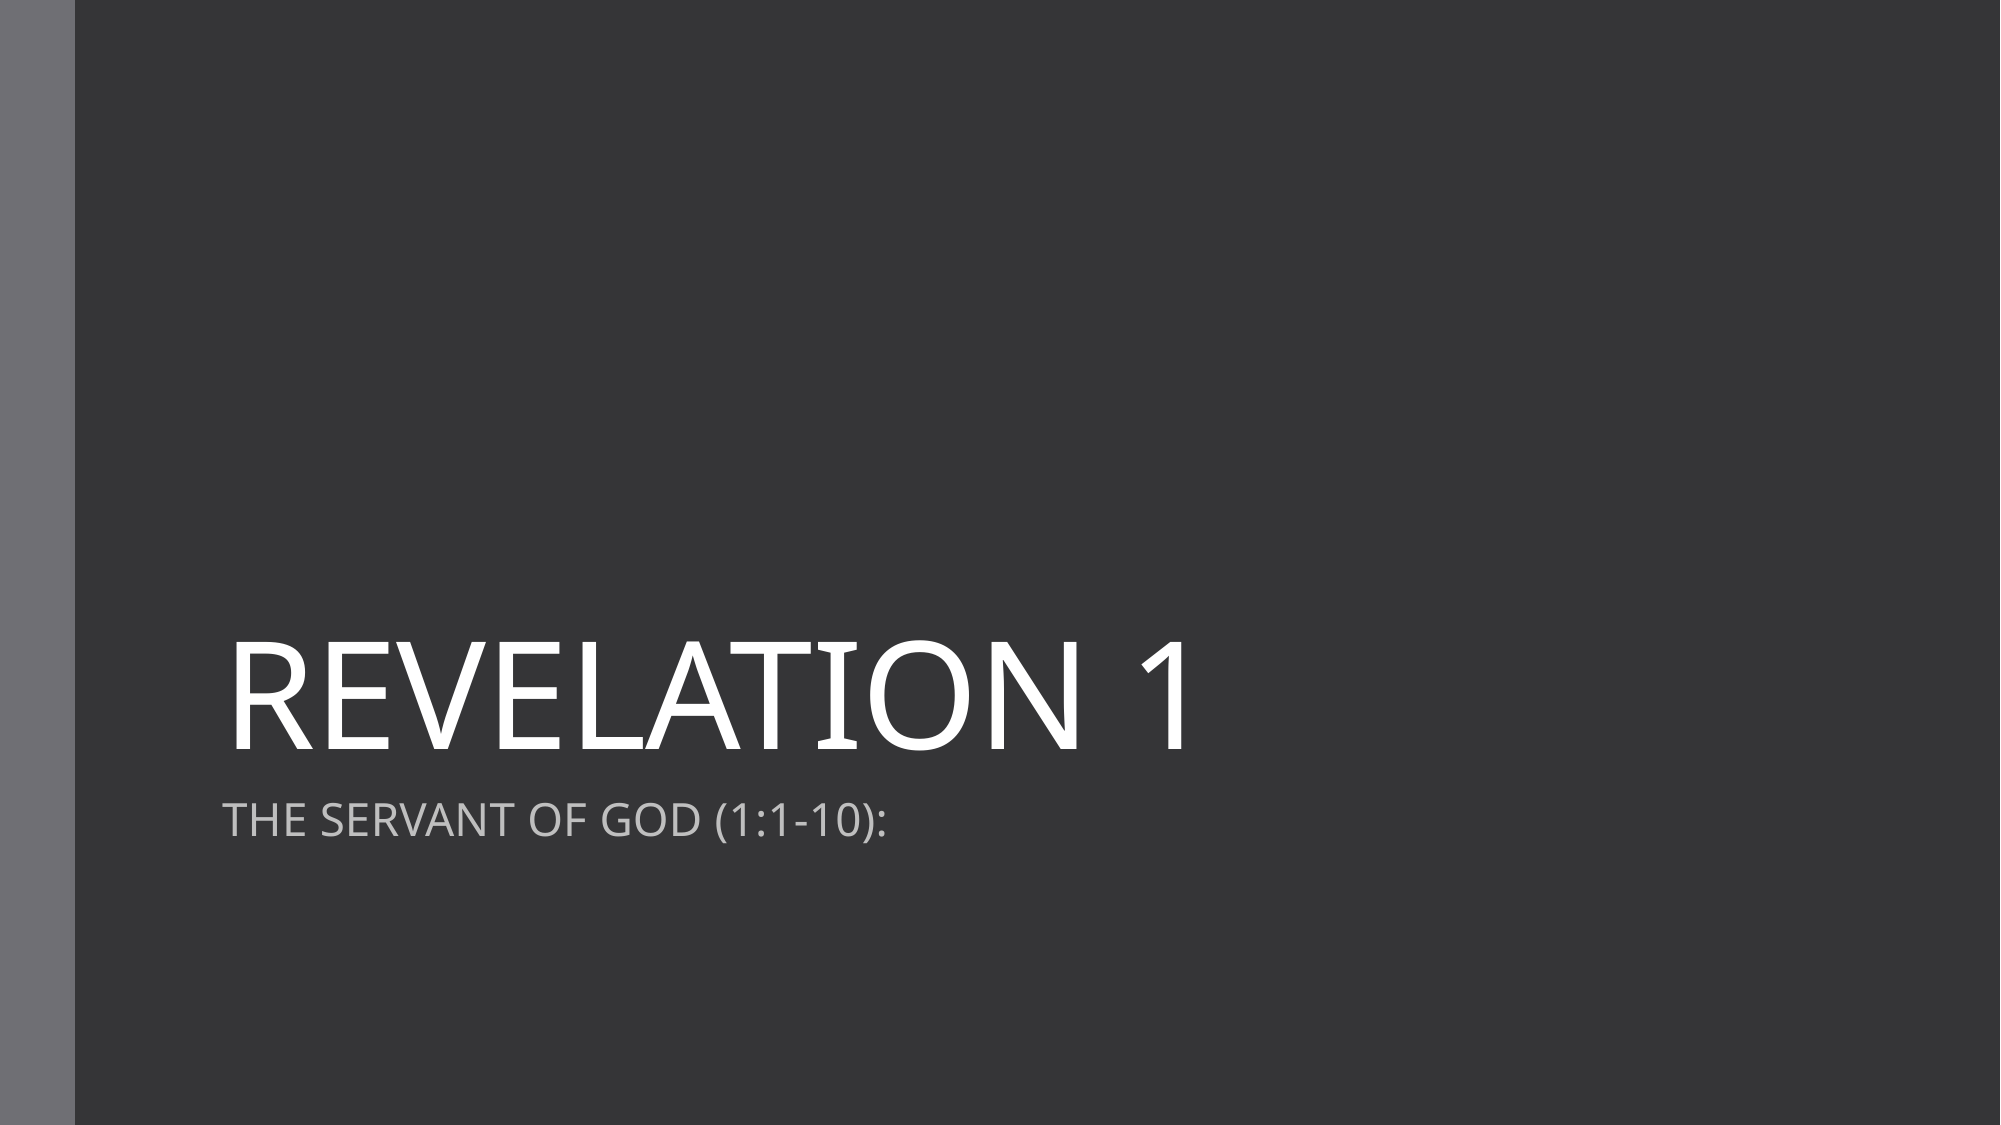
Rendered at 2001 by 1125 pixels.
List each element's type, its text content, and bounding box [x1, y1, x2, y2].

subtitle THE SERVANT OF GOD (1:1-10): [206, 787, 1752, 1066]
title REVELATION 1 [206, 124, 1752, 787]
